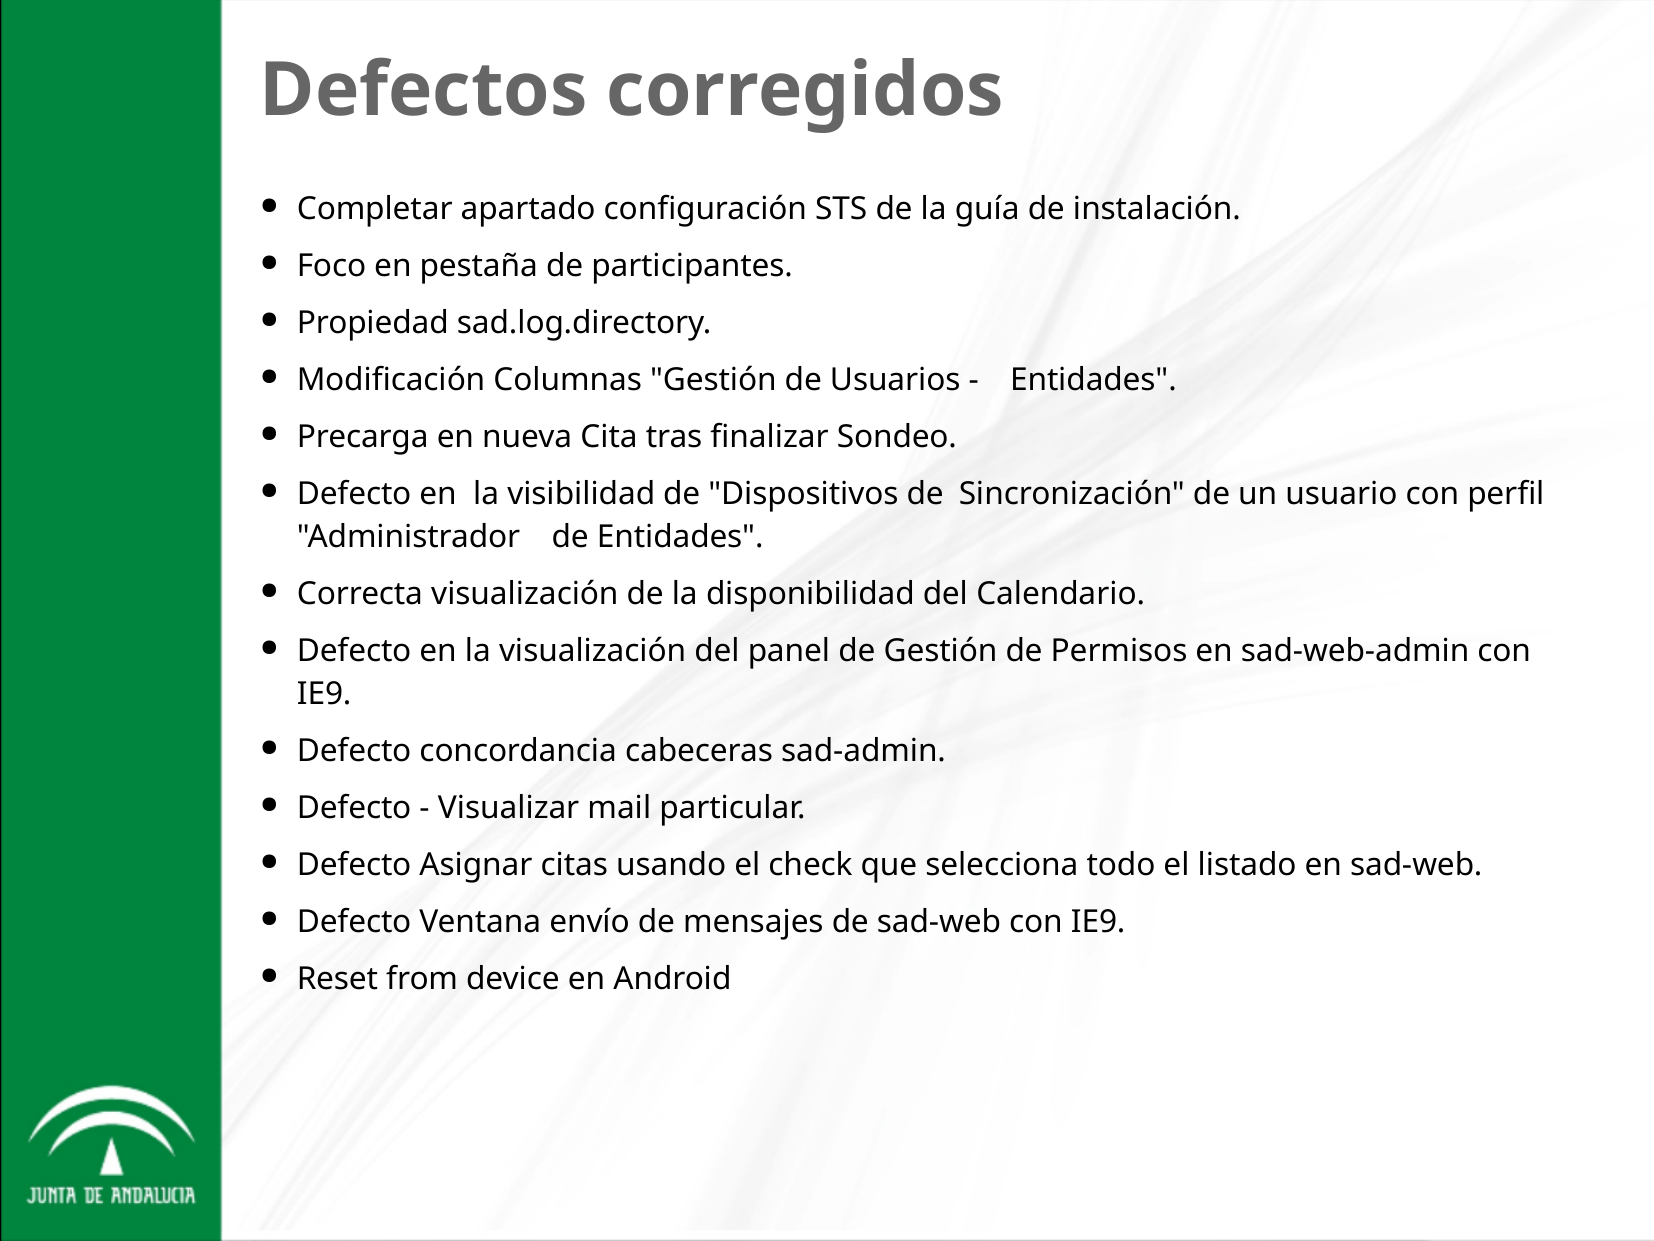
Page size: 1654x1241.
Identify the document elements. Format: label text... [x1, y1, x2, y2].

list Completar apartado configuración STS de la guía de instalación. Foco en pestaña de participantes. Propiedad sad.log.directory. Modificación Columnas "Gestión de Usuarios - Entidades". Precarga en nueva Cita tras finalizar Sondeo. Defecto en la visibilidad de "Dispositivos de Sincronización" de un usuario con perfil "Administrador de Entidades". Correcta visualización de la disponibilidad del Calendario. Defecto en la visualización del panel de Gestión de Permisos en sad-web-admin con IE9. Defecto concordancia cabeceras sad-admin. Defecto - Visualizar mail particular. Defecto Asignar citas usando el check que selecciona todo el listado en sad-web. Defecto Ventana envío de mensajes de sad-web con IE9. Reset from device en Android [248, 185, 1565, 1004]
picture [0, 0, 1654, 1241]
title Defectos corregidos [259, 37, 1577, 136]
